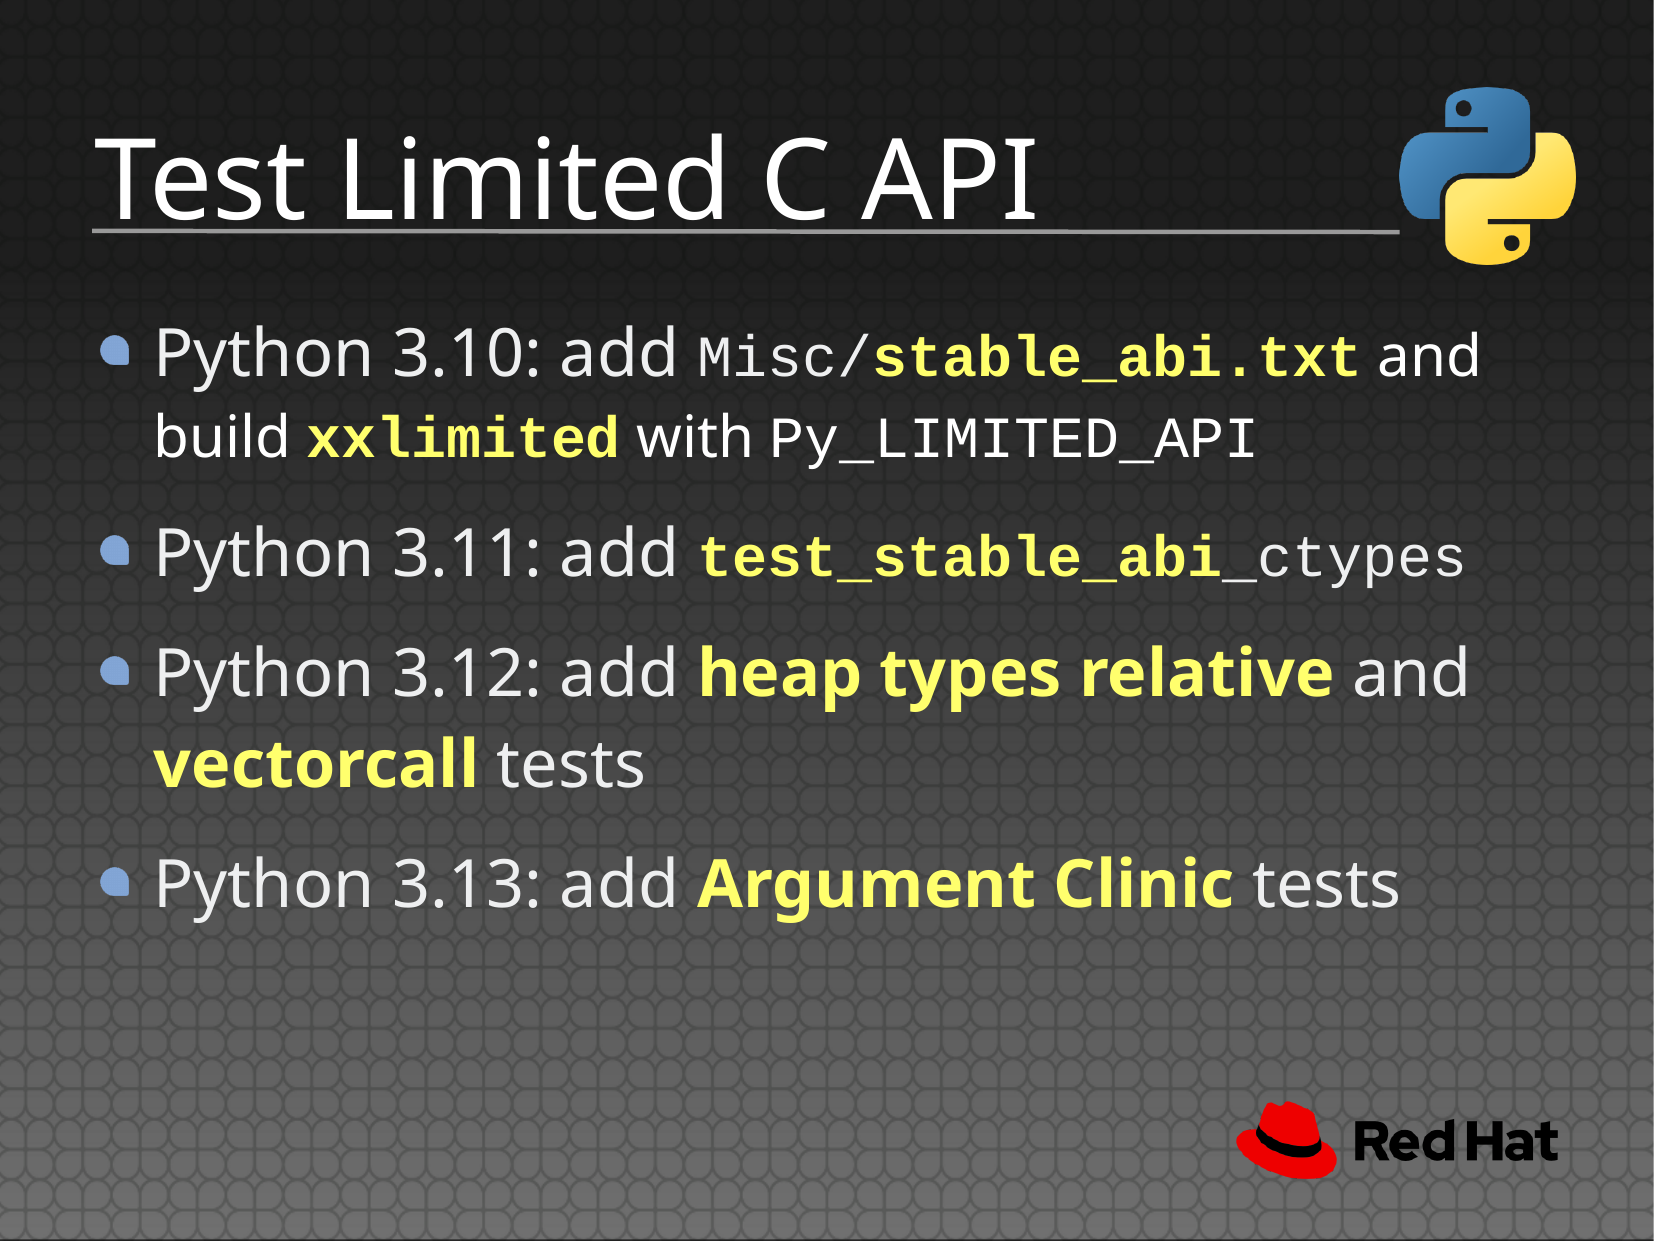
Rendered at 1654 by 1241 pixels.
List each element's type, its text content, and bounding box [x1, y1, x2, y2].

title Test Limited C API [94, 100, 1426, 251]
list Python 3.10: add Misc/stable_abi.txt and build xxlimited with Py_LIMITED_API Python 3.11: add test_stable_abi_ctypes Python 3.12: add heap types relative and vectorcall tests Python 3.13: add Argument Clinic tests [82, 304, 1571, 1045]
picture [0, 0, 1654, 1241]
